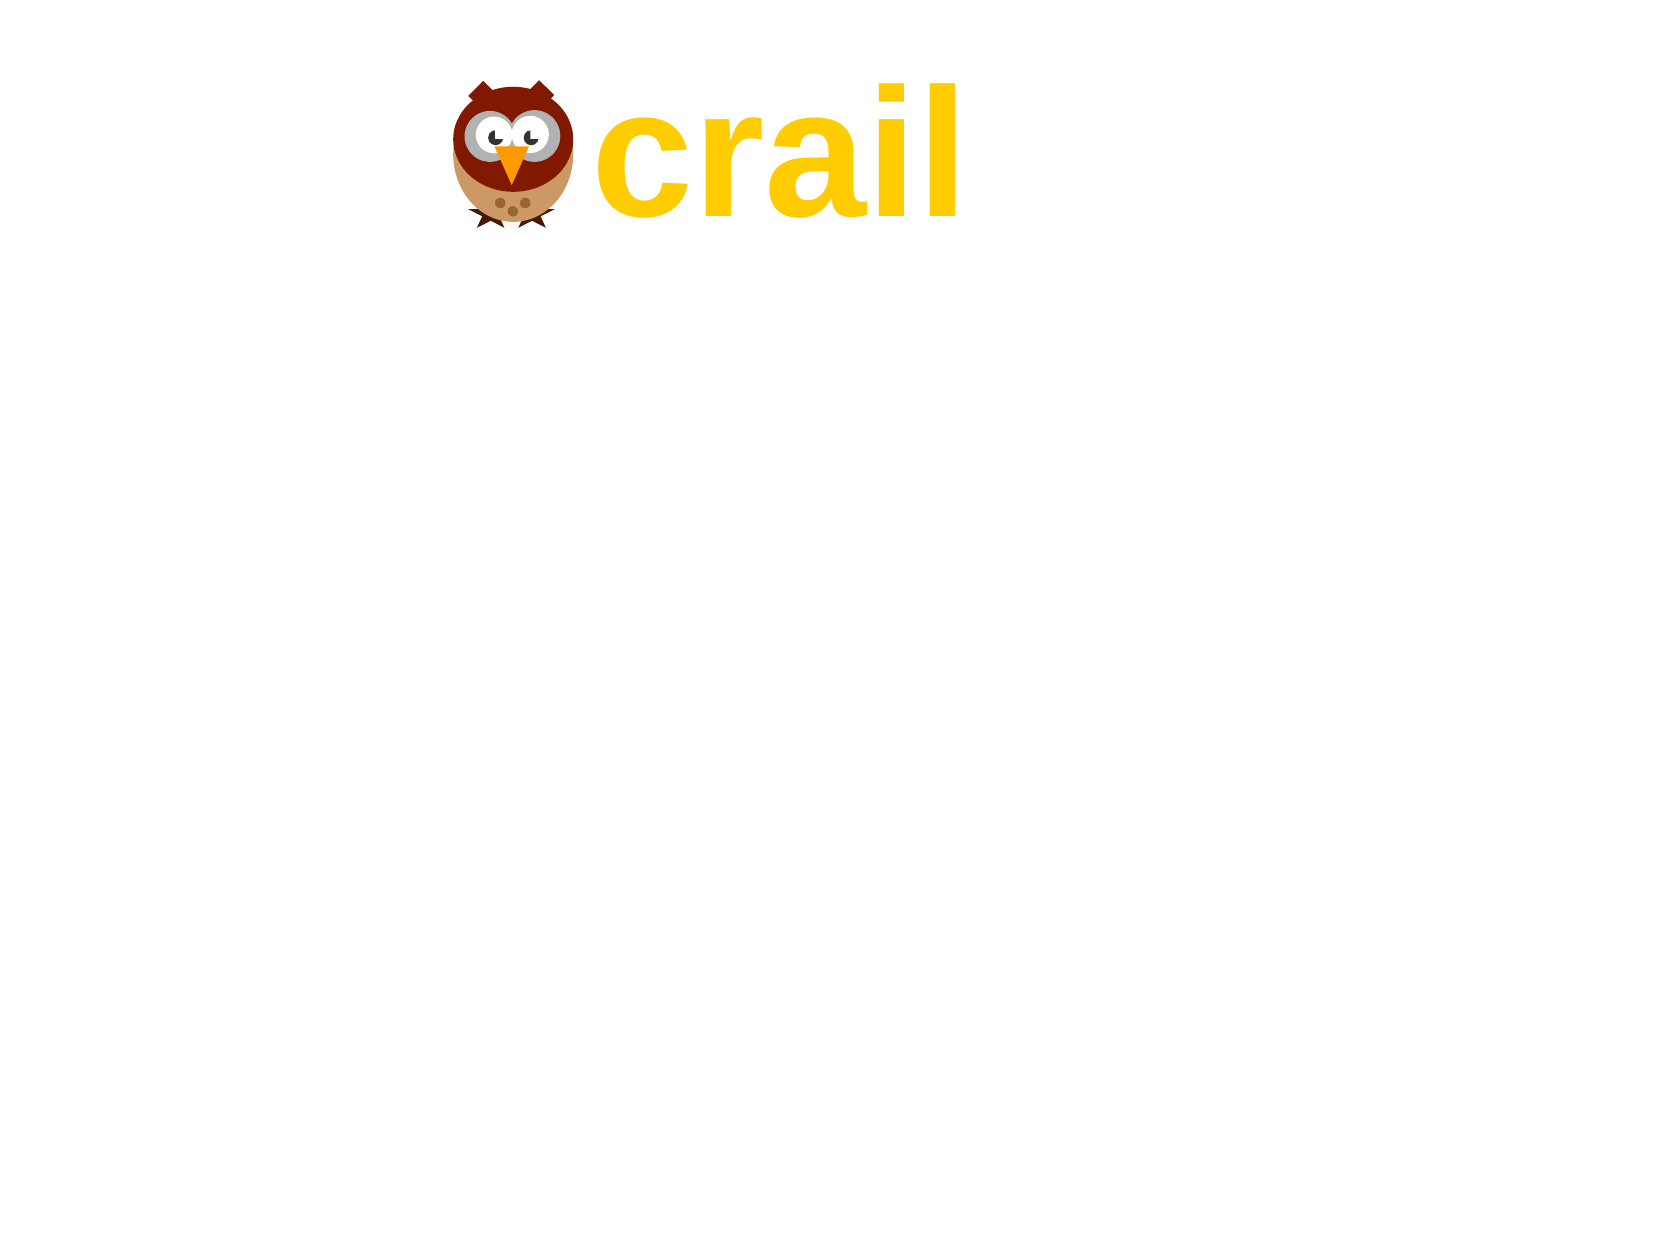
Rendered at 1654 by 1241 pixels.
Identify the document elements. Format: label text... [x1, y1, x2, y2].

text_box [453, 80, 574, 228]
text_box crail [576, 49, 1066, 256]
